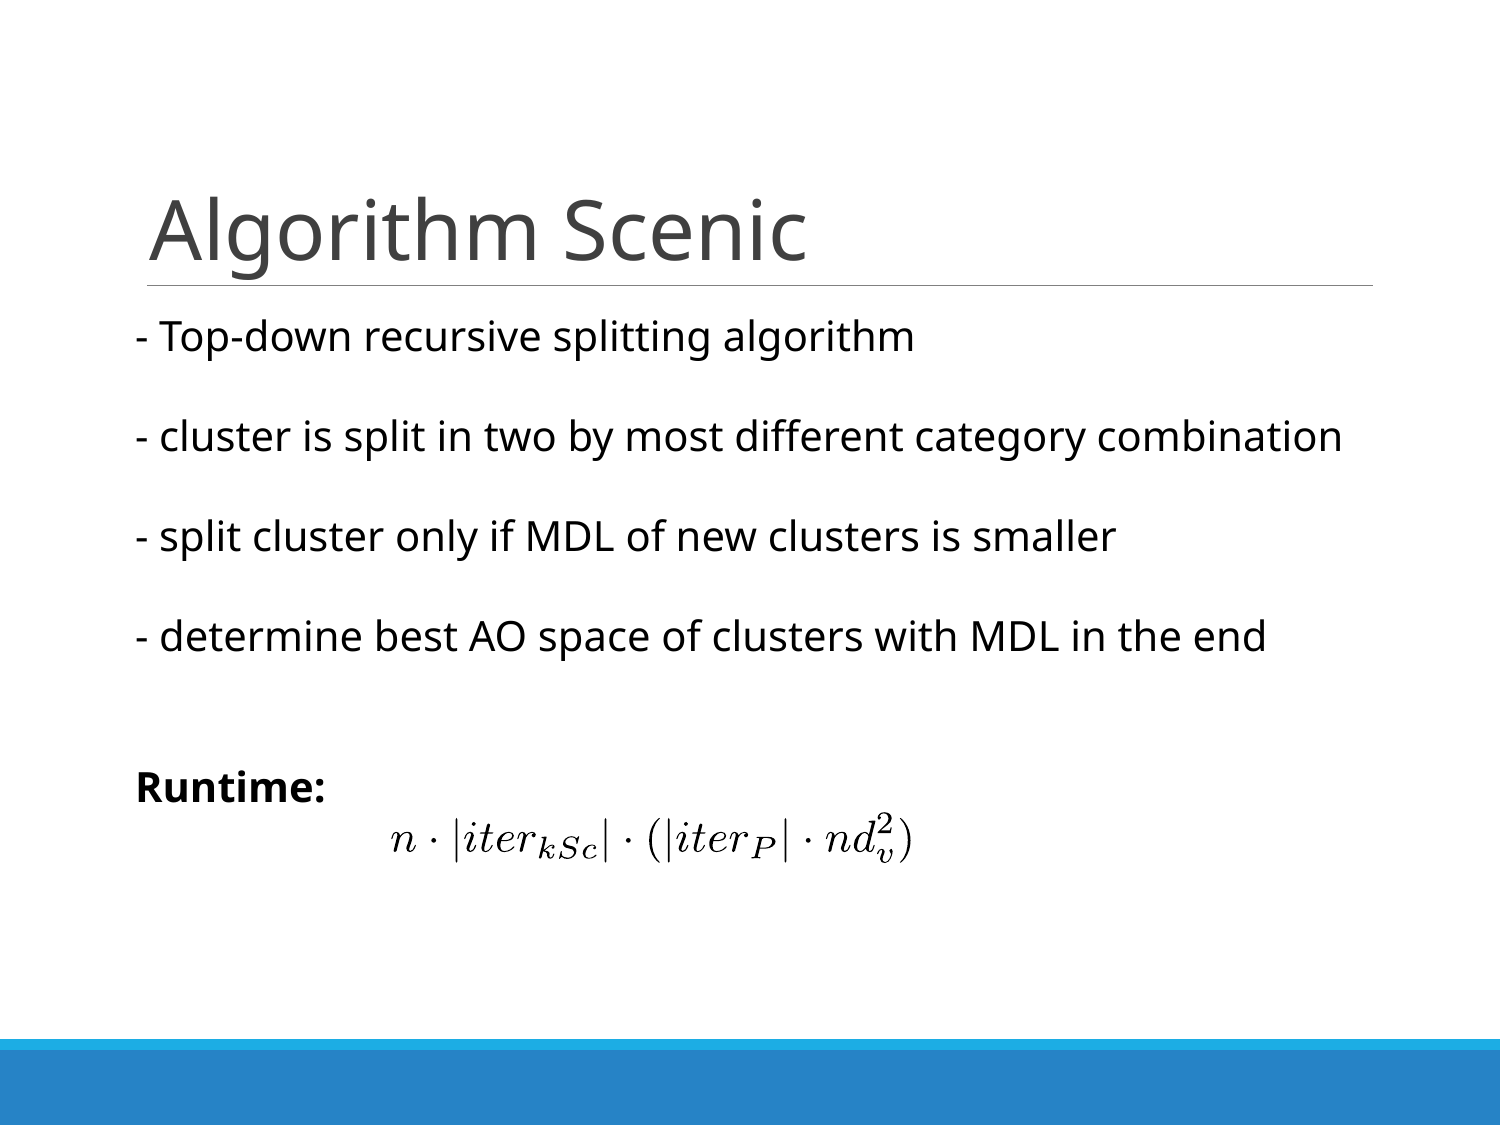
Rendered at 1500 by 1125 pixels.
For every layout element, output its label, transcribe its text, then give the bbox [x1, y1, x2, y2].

text_box - Top-down recursive splitting algorithm - cluster is split in two by most different category combination - split cluster only if MDL of new clusters is smaller - determine best AO space of clusters with MDL in the end Runtime: [135, 302, 1381, 963]
text_box [390, 812, 916, 864]
text_box Algorithm Scenic [134, 47, 1373, 285]
